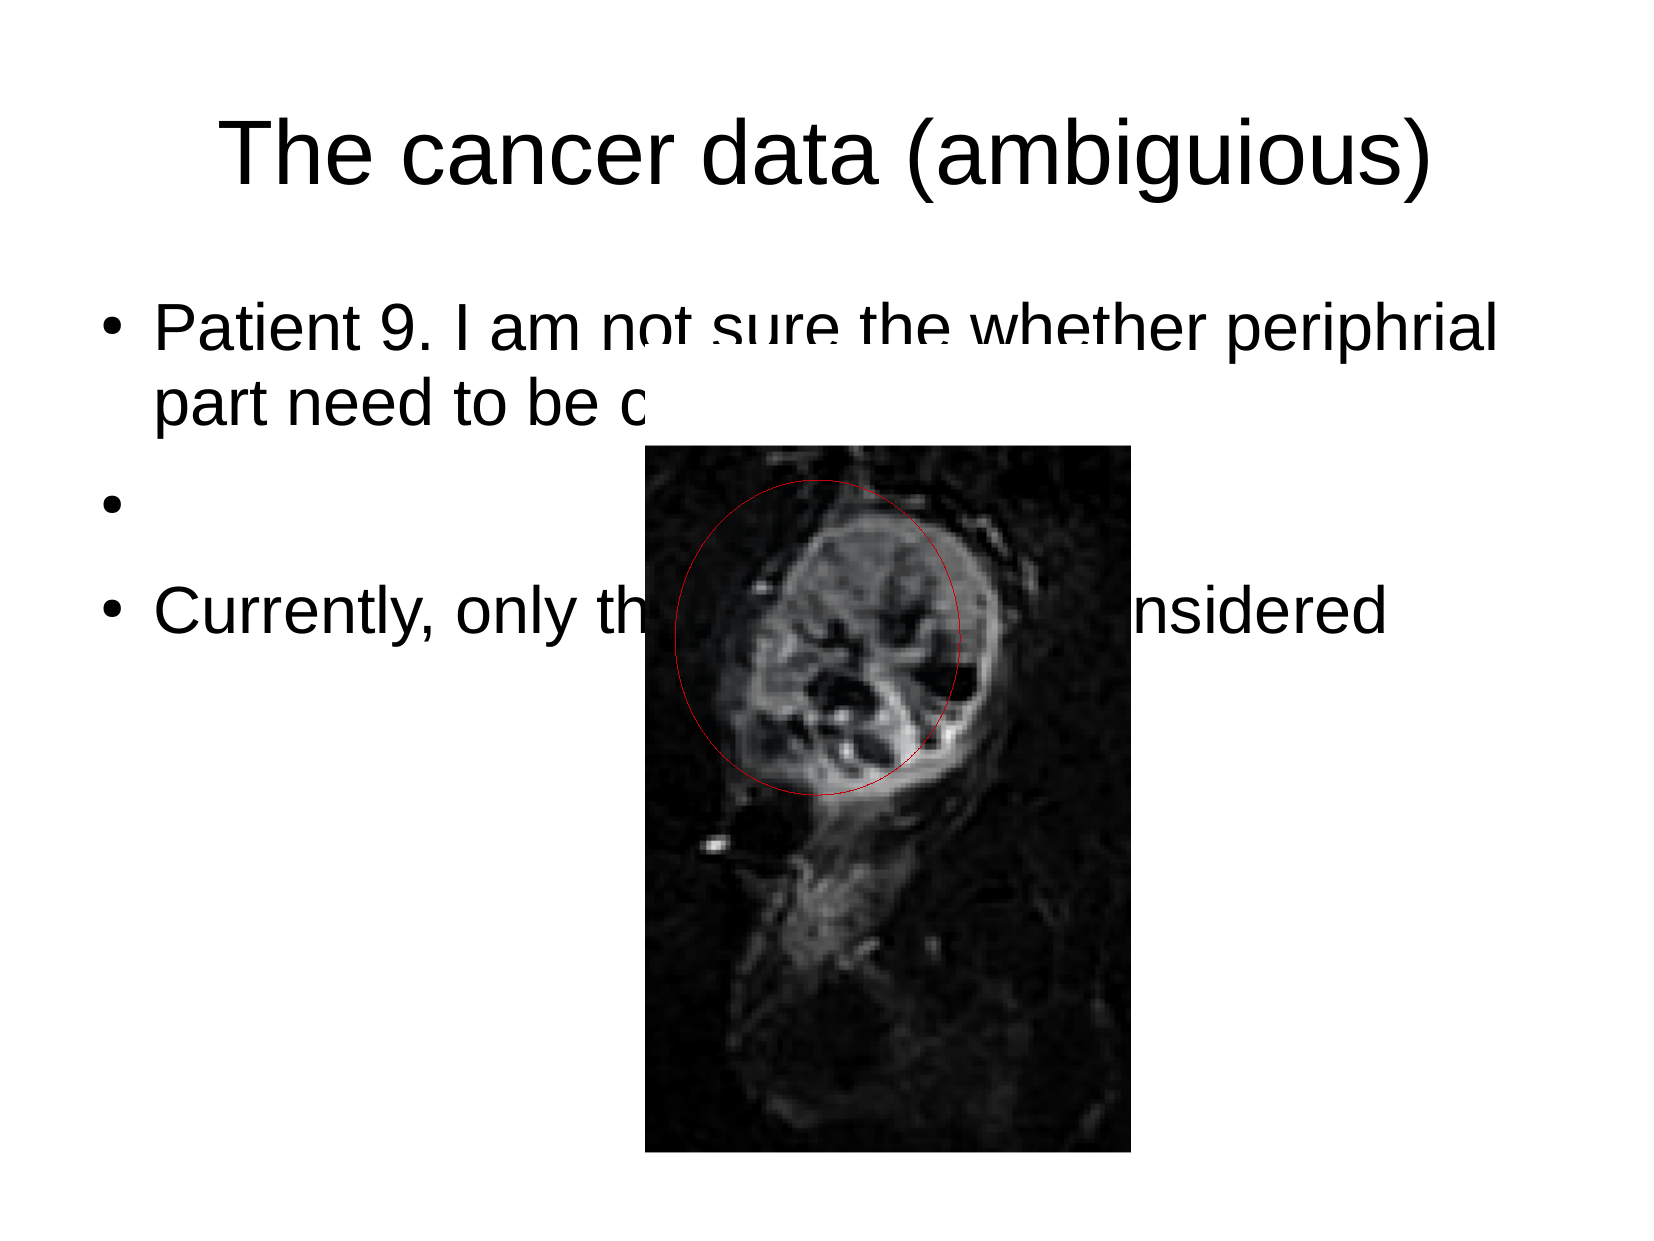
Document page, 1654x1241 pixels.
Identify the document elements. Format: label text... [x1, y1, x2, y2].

list Patient 9. I am not sure the whether periphrial part need to be considered. Currently, only the red circle is considered [82, 290, 1571, 1010]
title The cancer data (ambiguious) [82, 49, 1571, 257]
picture [645, 344, 1131, 1241]
text_box [675, 480, 961, 796]
